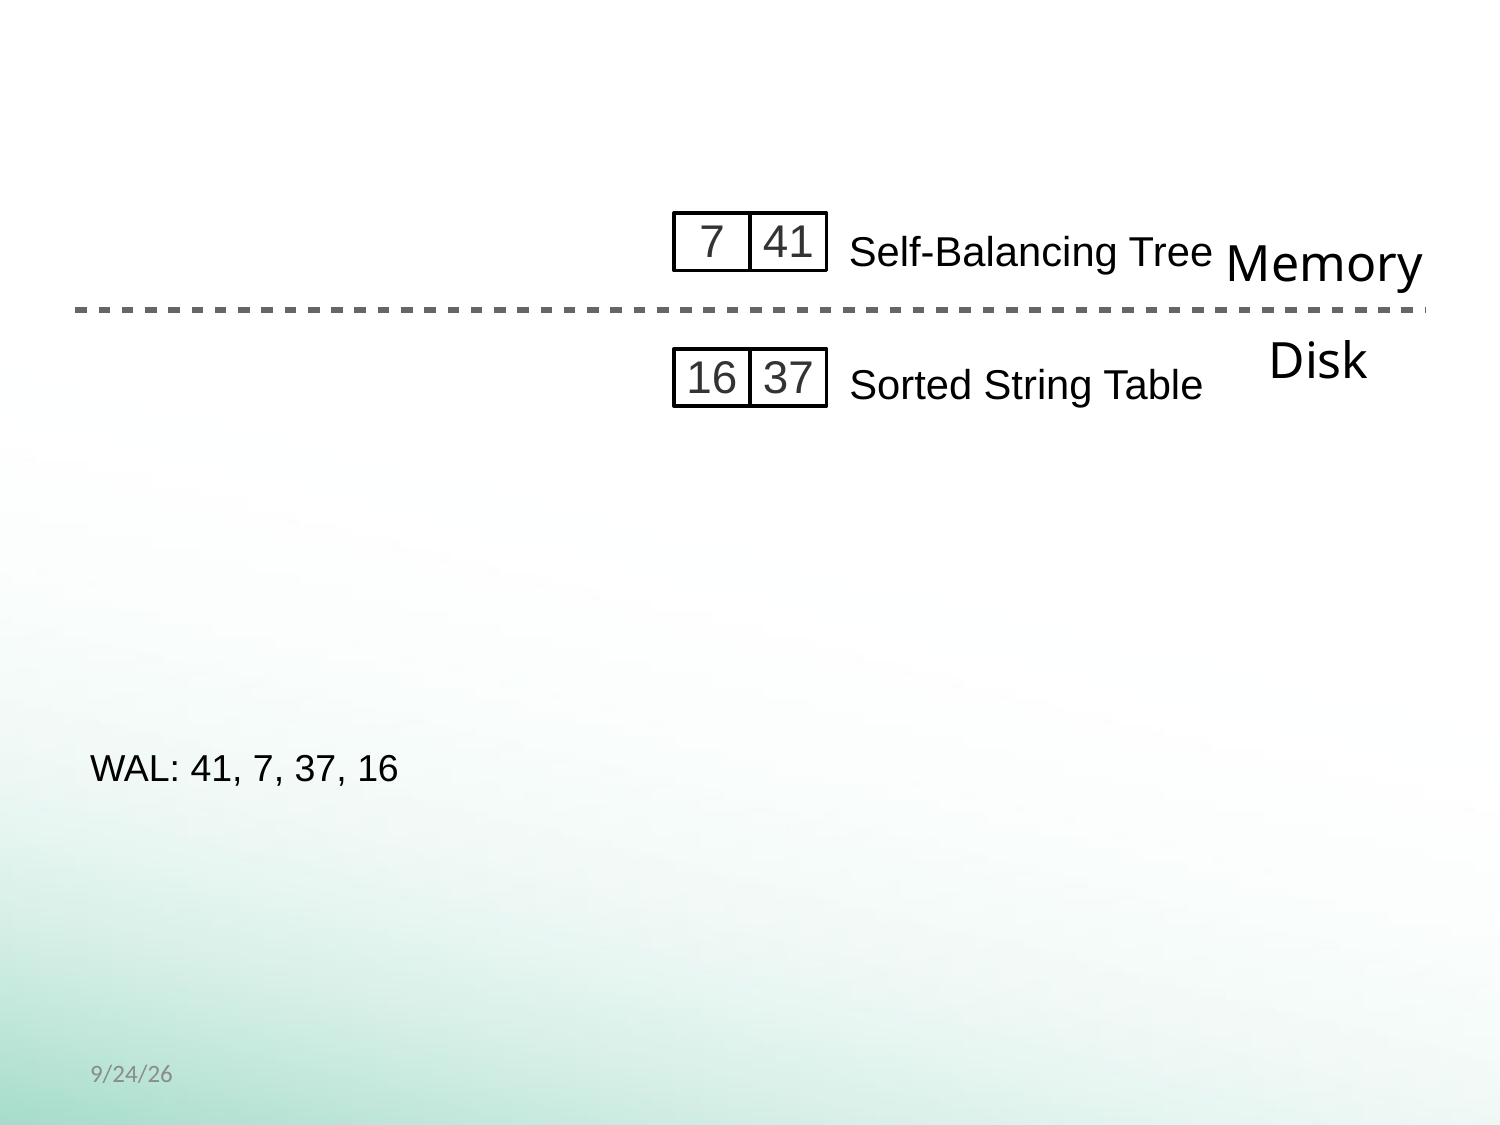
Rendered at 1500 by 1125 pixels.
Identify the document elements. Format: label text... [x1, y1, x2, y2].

text_box WAL: 41, 7, 37, 16 [75, 739, 1361, 797]
text_box 16 [673, 348, 750, 407]
text_box 41 [750, 213, 827, 271]
text_box Disk [1253, 317, 1392, 394]
text_box Self-Balancing Tree [834, 221, 1228, 284]
text_box 7 [673, 213, 750, 271]
text_box Sorted String Table [834, 354, 1218, 417]
text_box Memory [1210, 220, 1443, 297]
picture [0, 0, 1500, 1125]
text_box 37 [750, 348, 827, 407]
